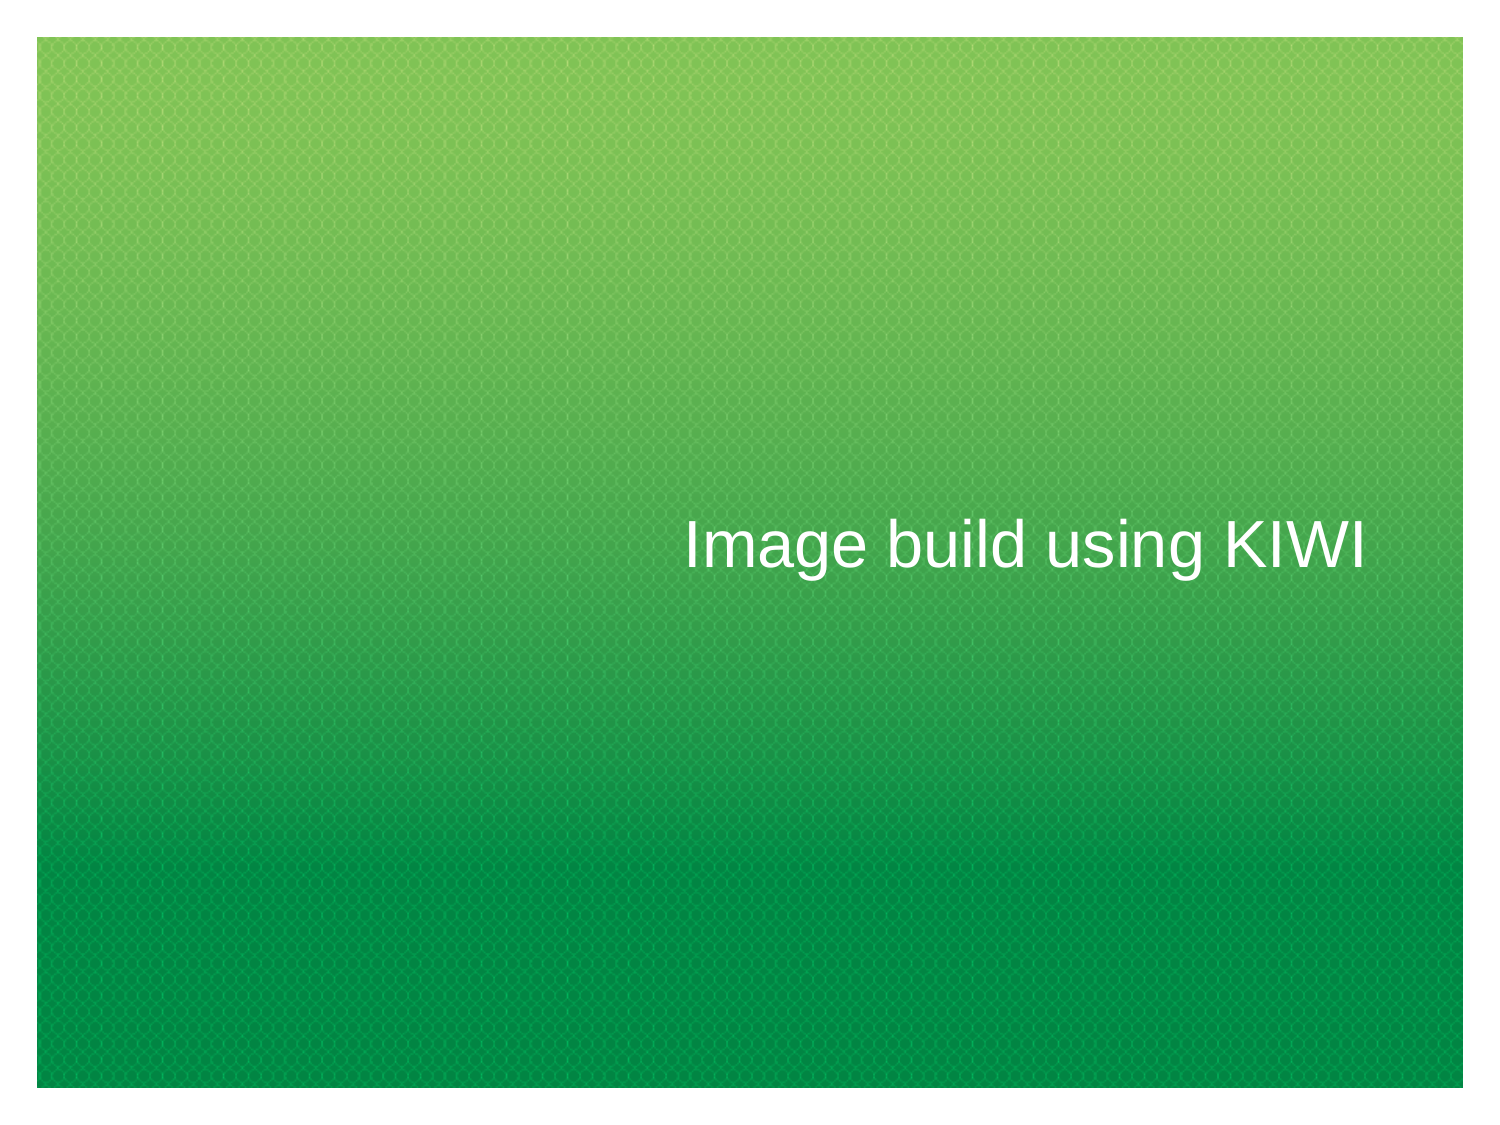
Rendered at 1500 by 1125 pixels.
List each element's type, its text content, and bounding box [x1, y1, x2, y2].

title Image build using KIWI [135, 450, 1369, 638]
picture [37, 37, 1463, 1088]
